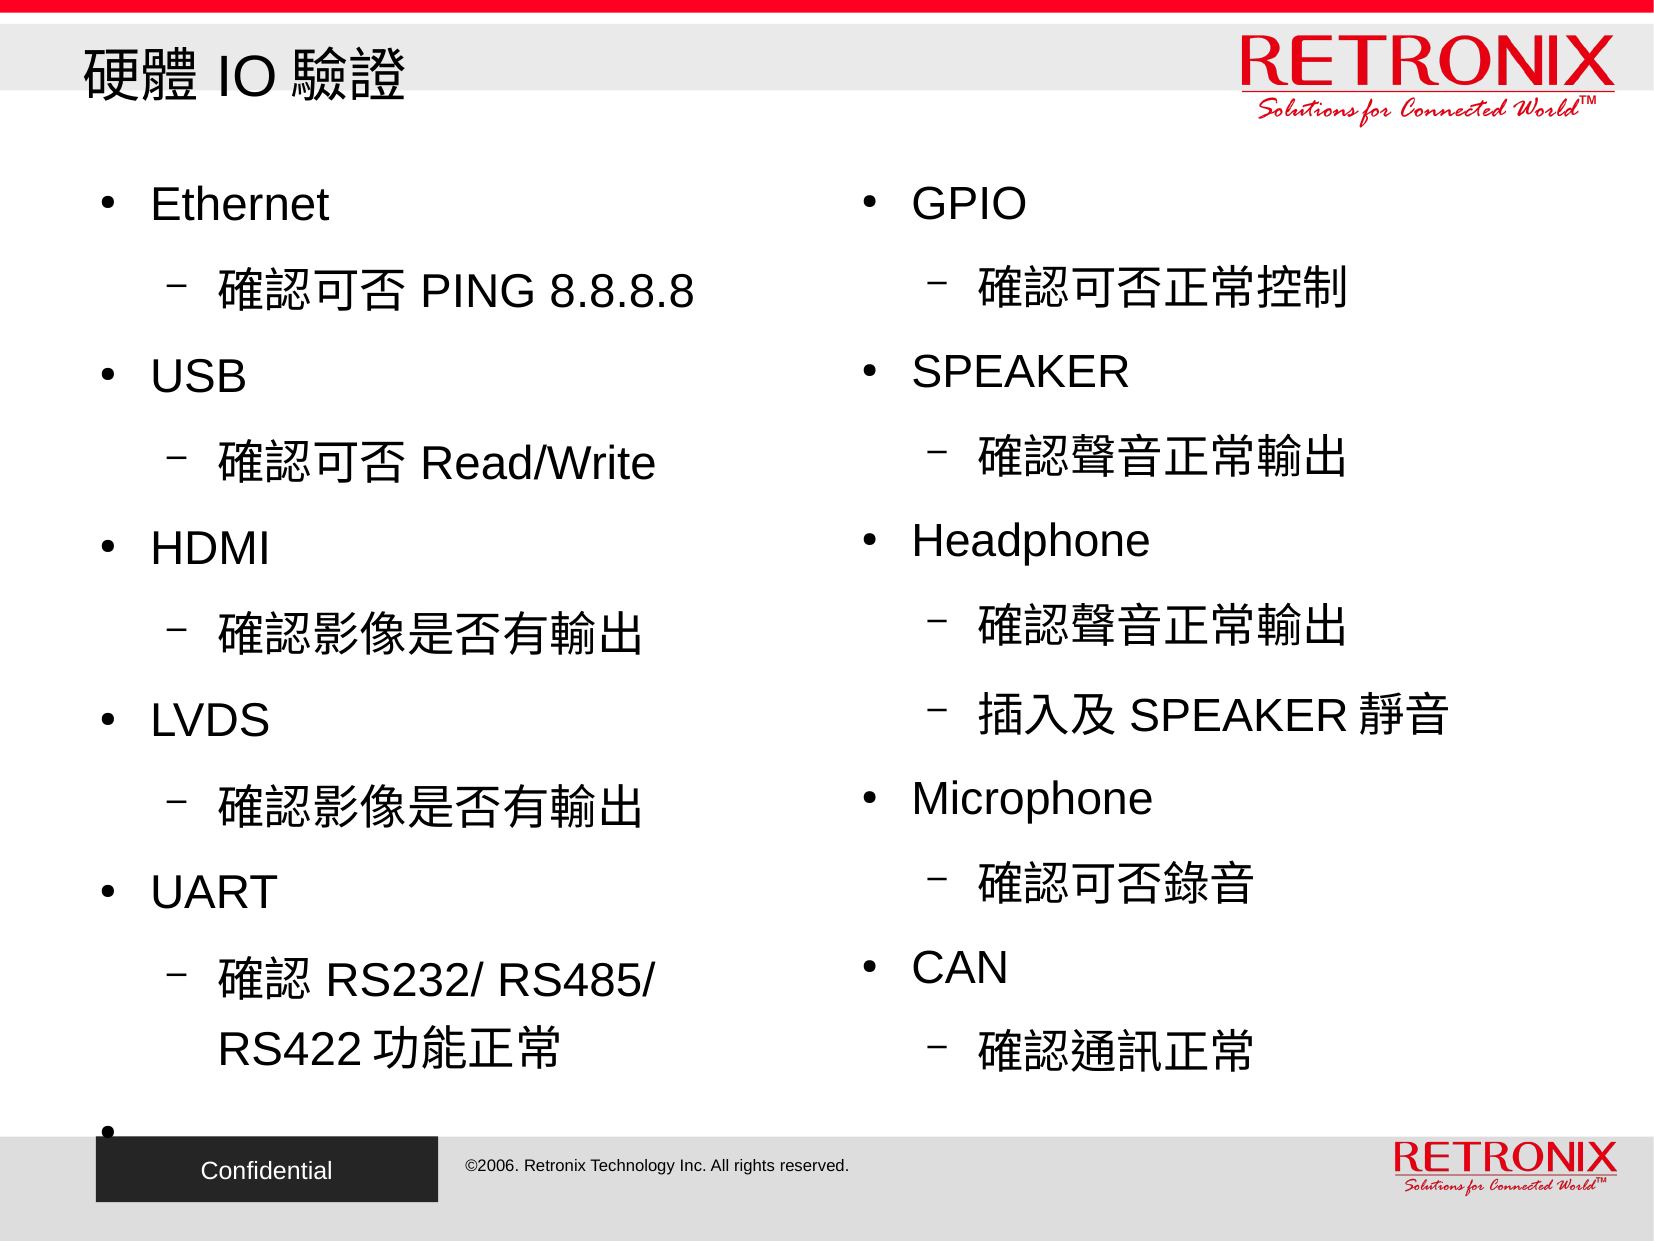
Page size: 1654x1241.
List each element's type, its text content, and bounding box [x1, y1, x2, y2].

list GPIO 確認可否正常控制 SPEAKER 確認聲音正常輸出 Headphone 確認聲音正常輸出 插入及SPEAKER靜音 Microphone 確認可否錄音 CAN 確認通訊正常 [845, 177, 1572, 1087]
picture [1391, 1139, 1621, 1198]
list Ethernet 確認可否PING 8.8.8.8 USB 確認可否Read/Write HDMI 確認影像是否有輸出 LVDS 確認影像是否有輸出 UART 確認RS232/ RS485/ RS422功能正常 [82, 177, 809, 1087]
title 硬體IO驗證 [82, 23, 1205, 119]
picture [1235, 31, 1621, 130]
